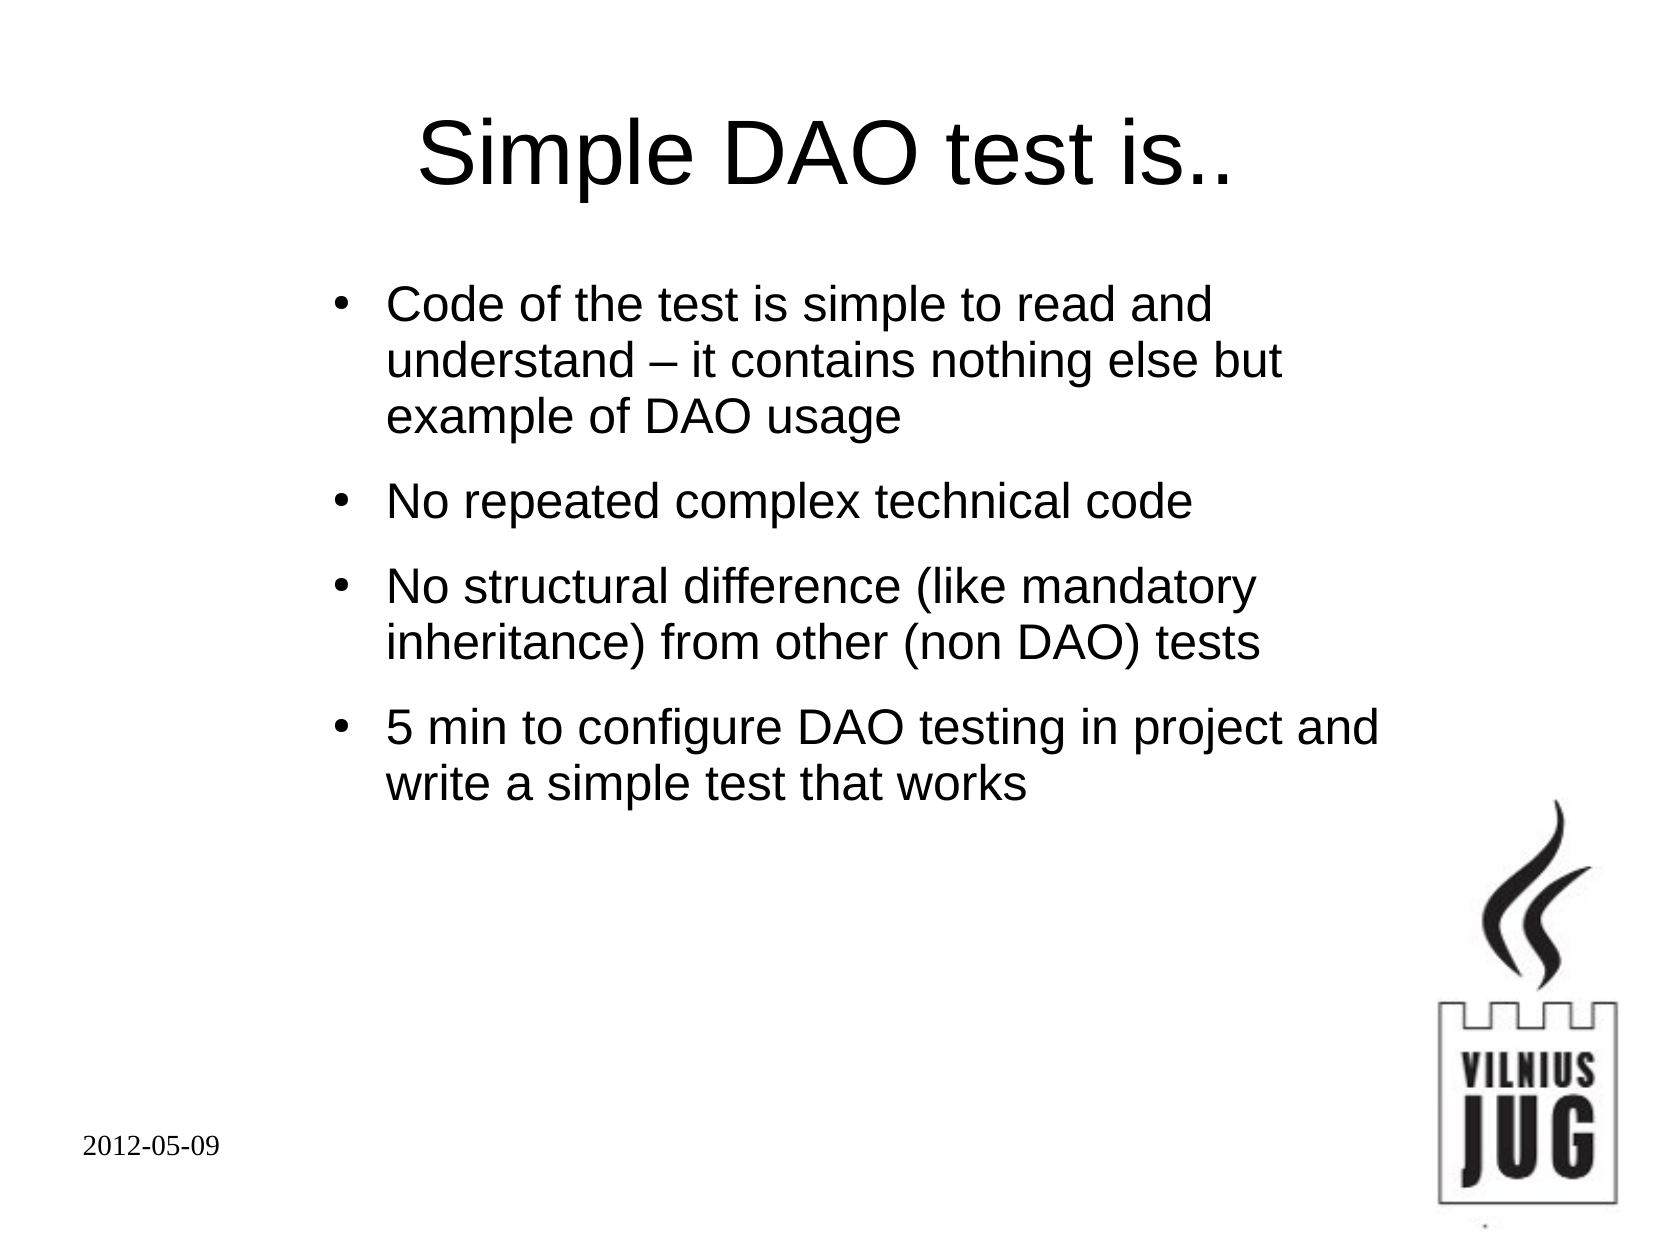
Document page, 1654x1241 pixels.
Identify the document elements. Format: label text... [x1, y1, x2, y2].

picture [1403, 765, 1654, 1238]
title Simple DAO test is.. [82, 49, 1571, 257]
list Code of the test is simple to read and understand – it contains nothing else but example of DAO usage No repeated complex technical code No structural difference (like mandatory inheritance) from other (non DAO) tests 5 min to configure DAO testing in project and write a simple test that works [315, 276, 1396, 1096]
